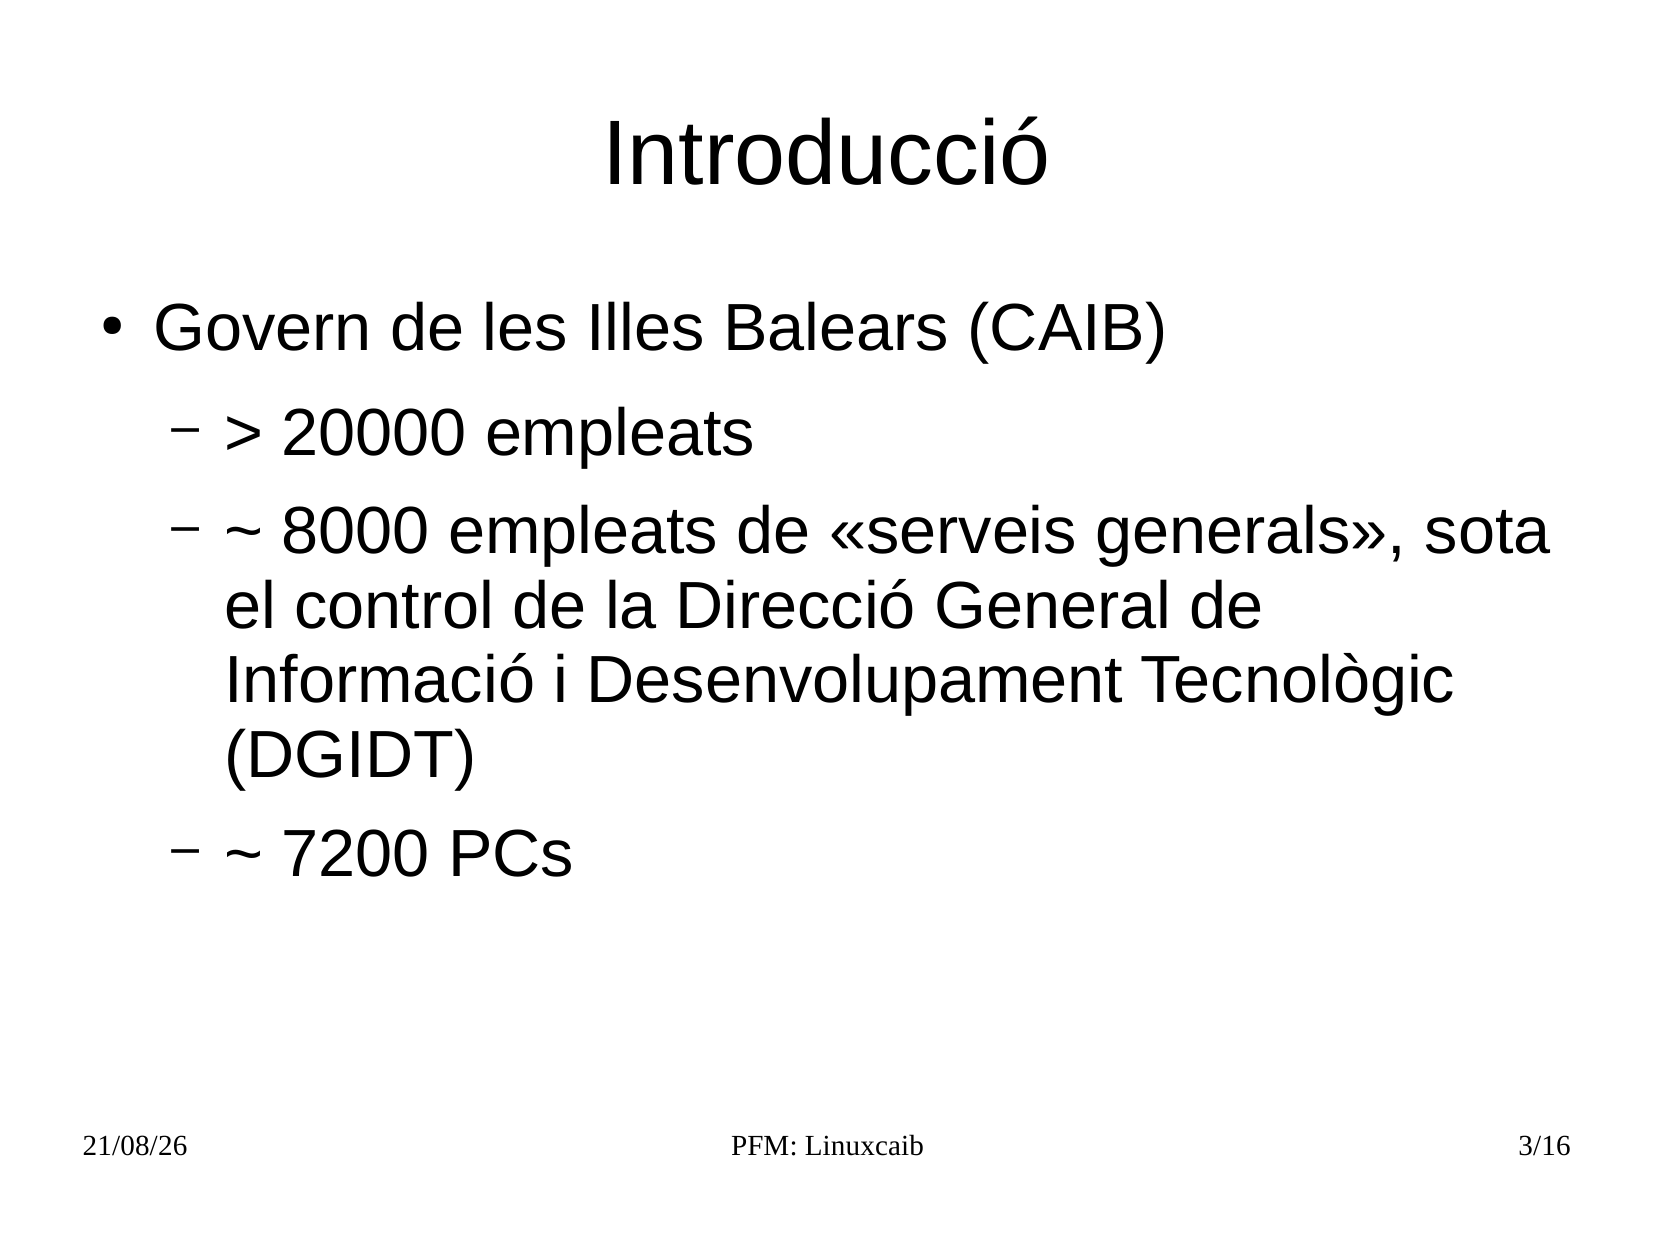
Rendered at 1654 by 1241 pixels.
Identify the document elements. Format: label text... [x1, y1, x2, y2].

list Govern de les Illes Balears (CAIB) > 20000 empleats ~ 8000 empleats de «serveis generals», sota el control de la Direcció General de Informació i Desenvolupament Tecnològic (DGIDT) ~ 7200 PCs [82, 290, 1571, 1010]
title Introducció [82, 49, 1571, 257]
